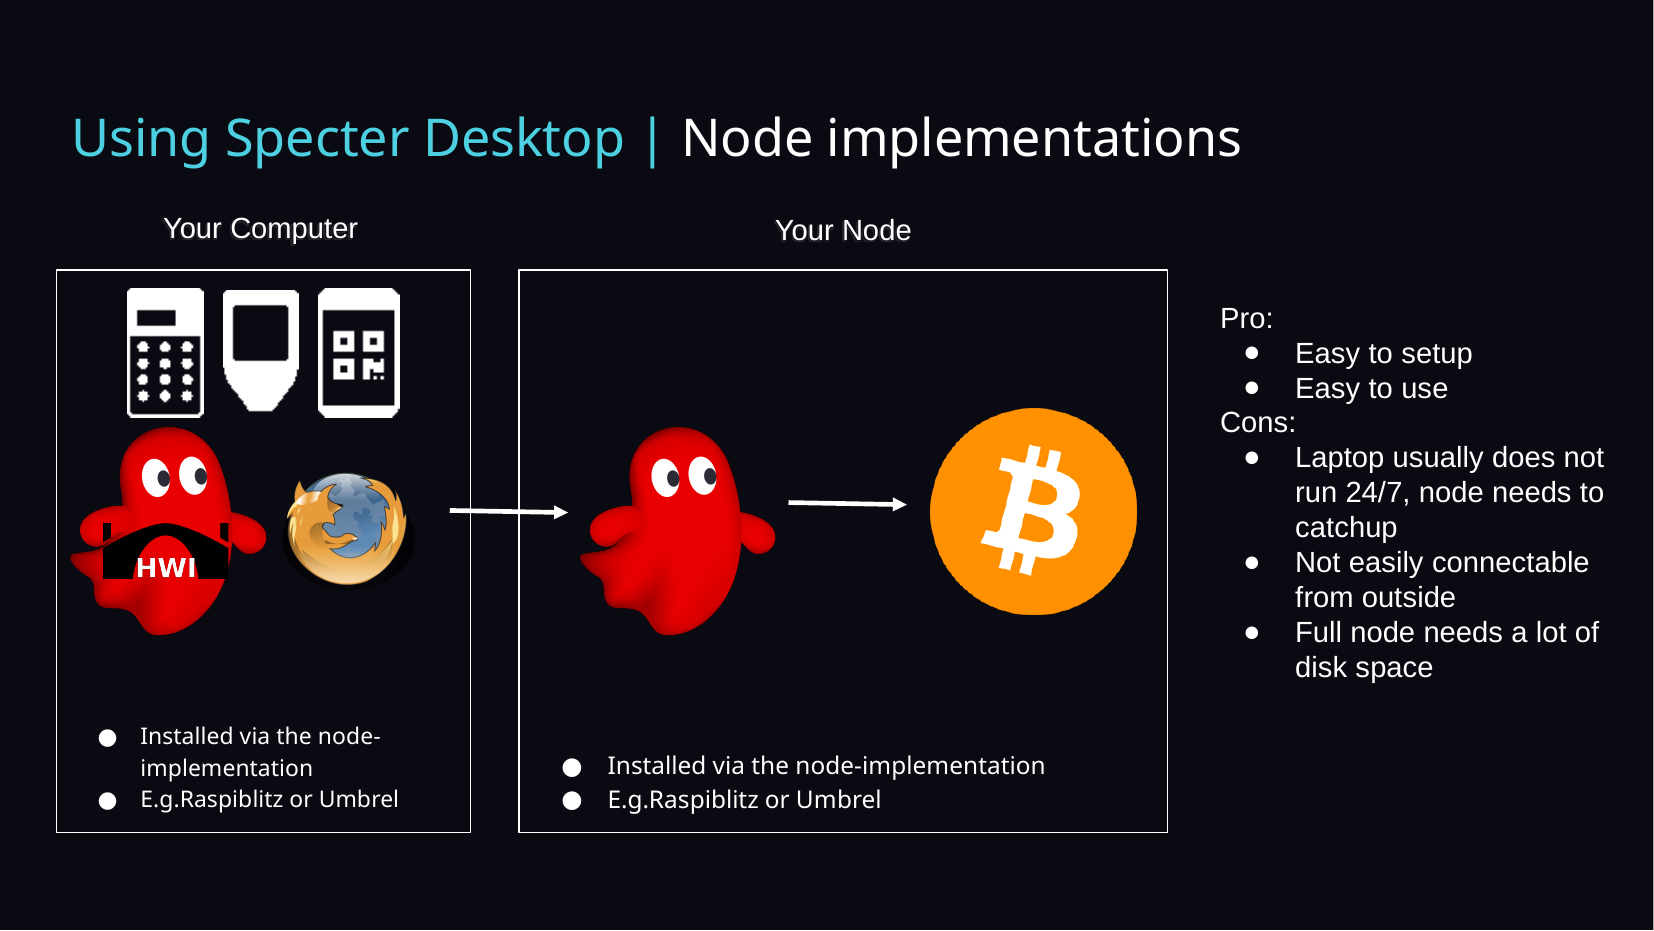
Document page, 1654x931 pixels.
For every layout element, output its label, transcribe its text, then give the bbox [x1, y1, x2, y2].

text_box Your Computer [119, 194, 403, 260]
picture [318, 288, 400, 418]
picture [930, 408, 1137, 615]
text_box Pro: Easy to setup Easy to use Cons: Laptop usually does not run 24/7, node needs to catchup Not easily connectable from outside Full node needs a lot of disk space [1205, 283, 1635, 699]
picture [561, 417, 789, 645]
title Using Specter Desktop | Node implementations [56, 80, 1598, 184]
list Installed via the node-implementation E.g.Raspiblitz or Umbrel [56, 270, 471, 833]
text_box Your Node [701, 196, 986, 262]
list Installed via the node-implementation E.g.Raspiblitz or Umbrel [518, 270, 1168, 833]
picture [51, 288, 425, 645]
picture [223, 290, 299, 415]
